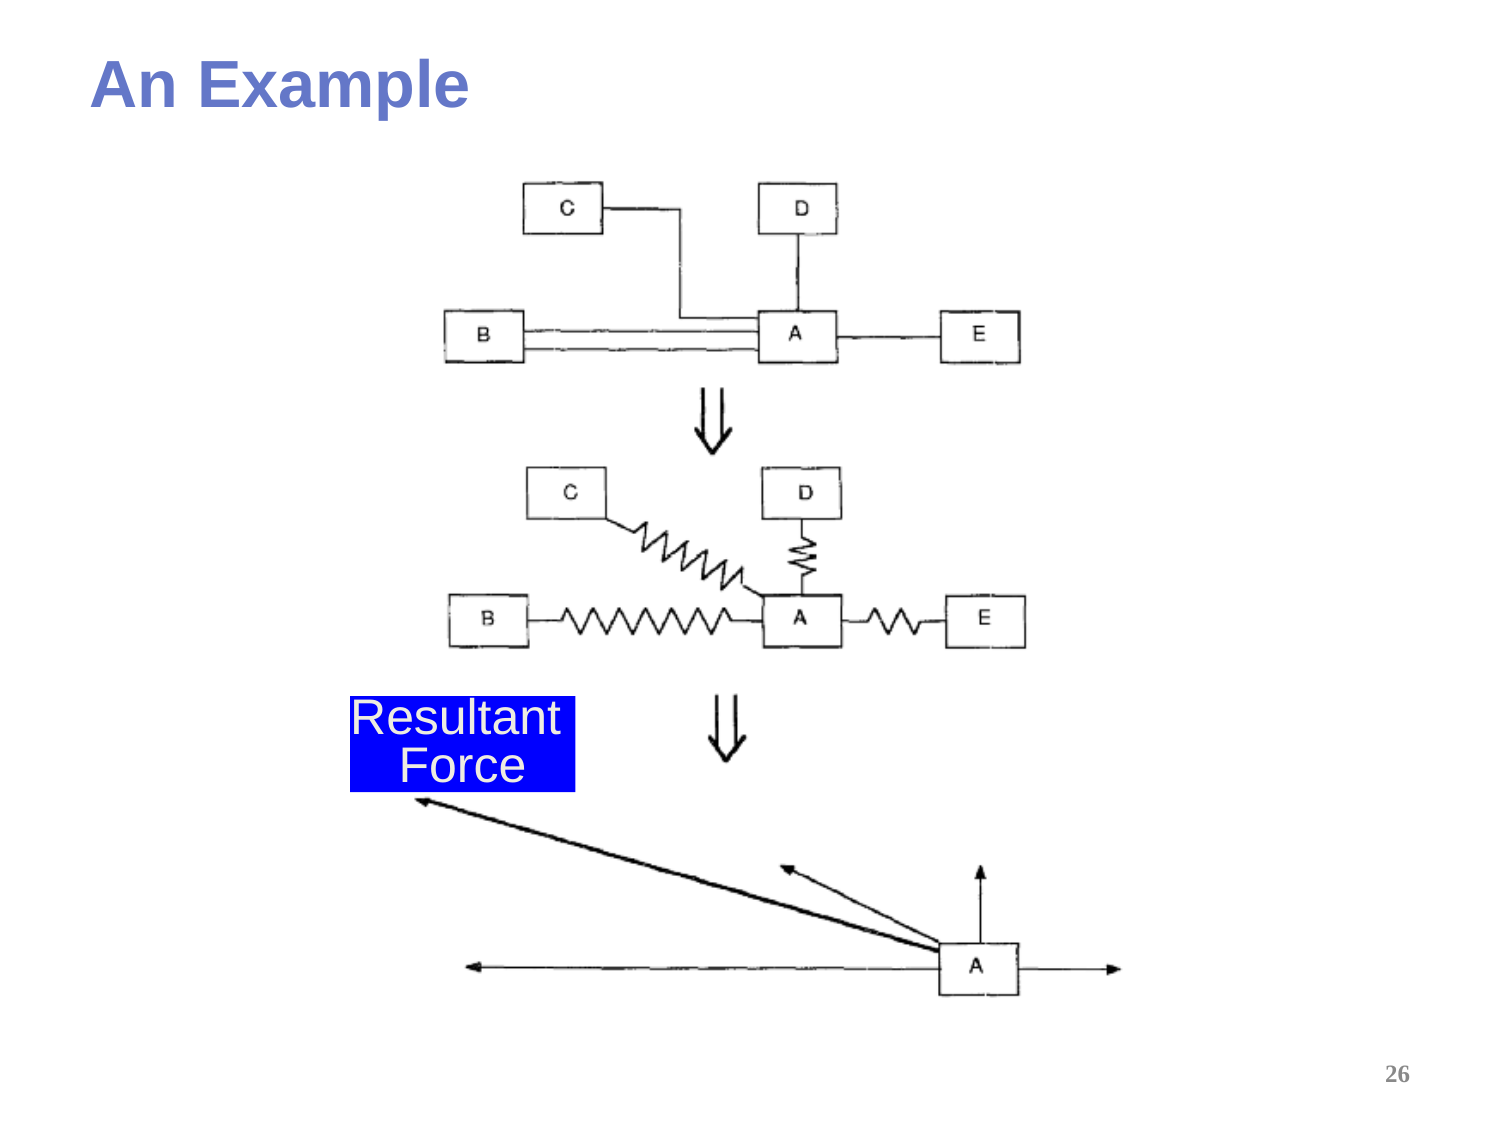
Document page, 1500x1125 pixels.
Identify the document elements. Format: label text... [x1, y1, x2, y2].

text_box Resultant Force [350, 696, 576, 793]
picture [341, 149, 1150, 1022]
text_box <number> [1074, 1042, 1426, 1103]
text_box An Example [75, 37, 1426, 126]
